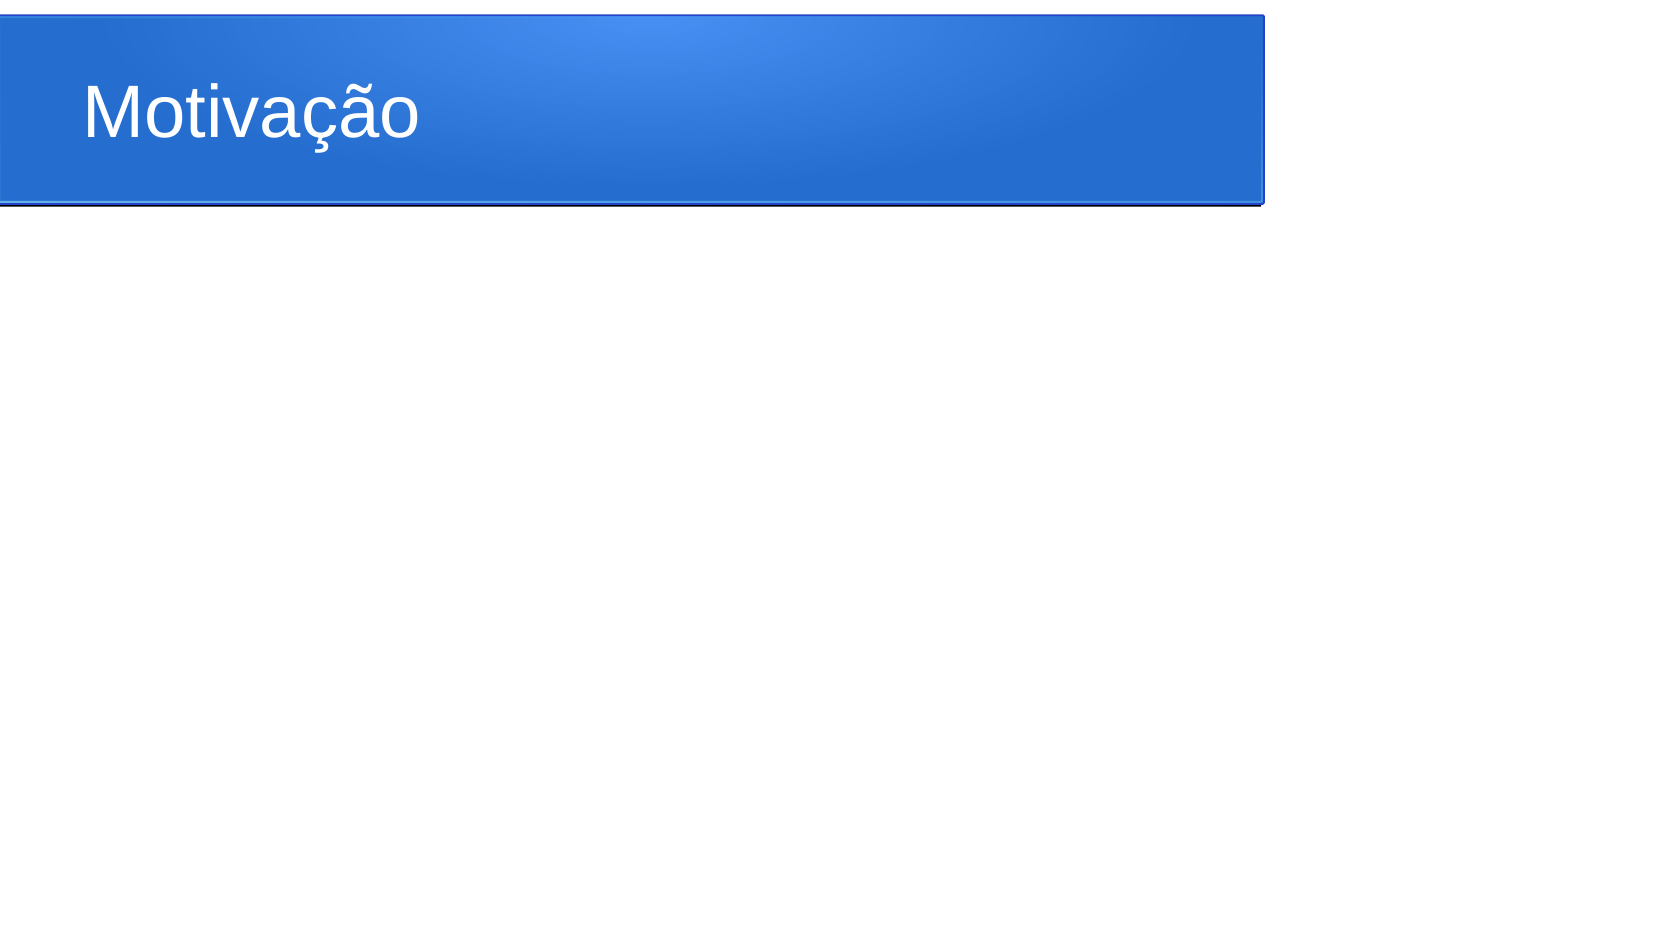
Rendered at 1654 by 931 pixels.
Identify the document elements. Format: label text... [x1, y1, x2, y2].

title Motivação [82, 35, 1235, 189]
